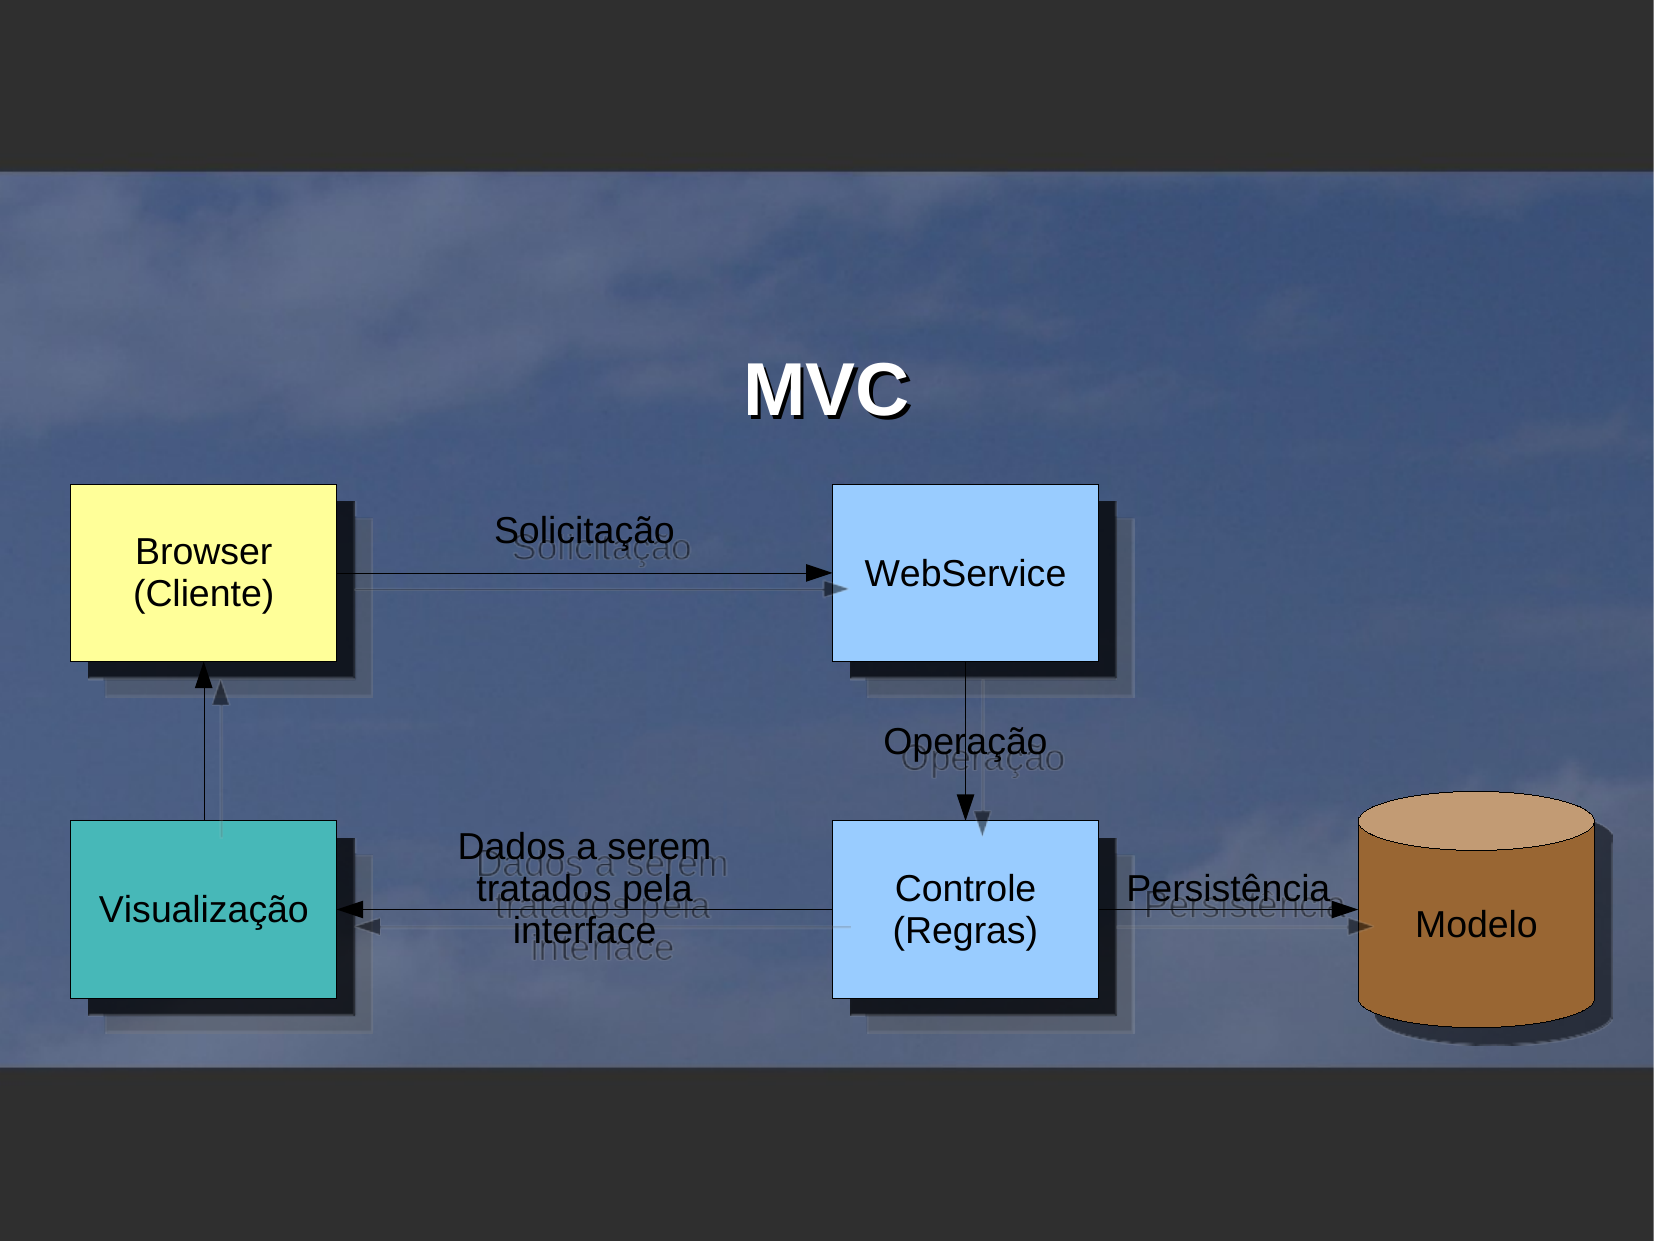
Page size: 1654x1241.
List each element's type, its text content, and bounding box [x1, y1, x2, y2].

text_box Controle (Regras) [832, 820, 1099, 999]
text_box WebService [832, 484, 1099, 662]
text_box Visualização [70, 820, 337, 999]
title MVC [88, 301, 1565, 479]
text_box Browser (Cliente) [70, 484, 337, 662]
text_box Modelo [1358, 824, 1595, 1028]
picture [0, 0, 1654, 1241]
